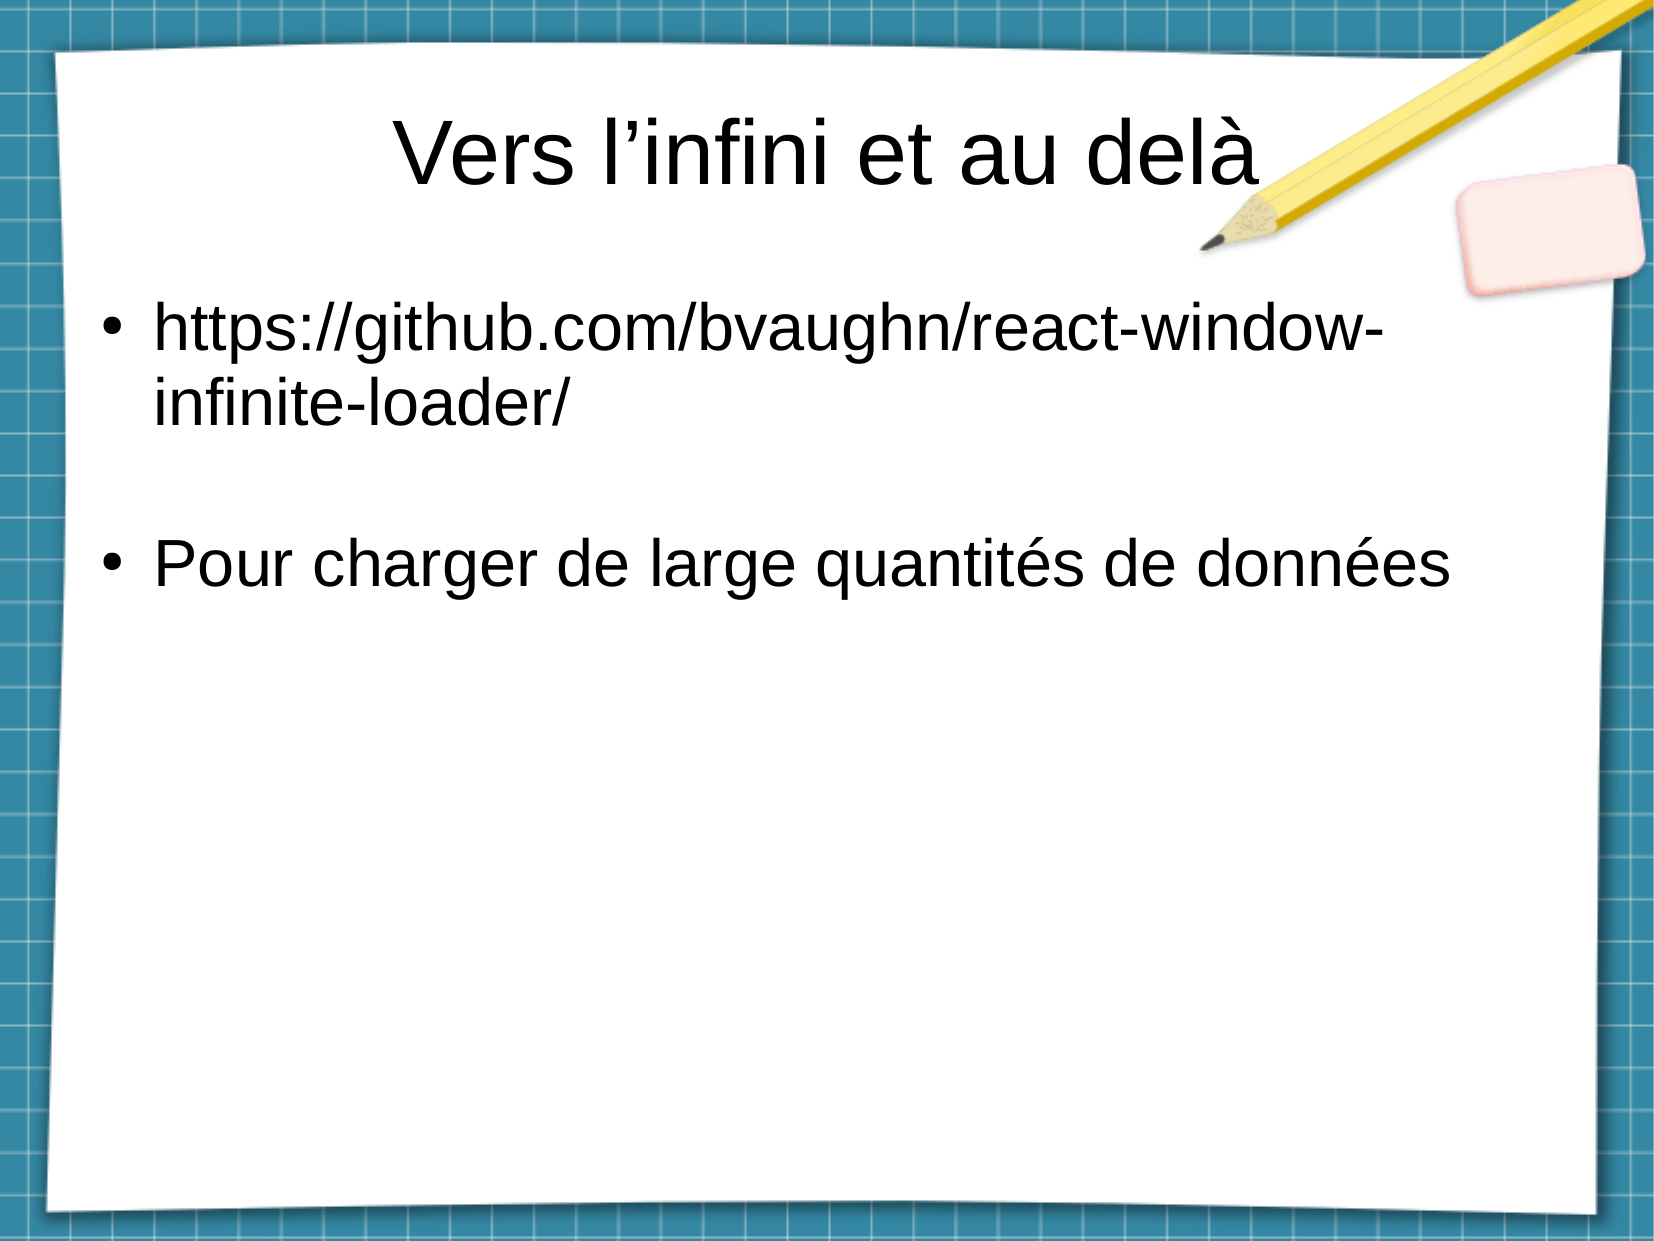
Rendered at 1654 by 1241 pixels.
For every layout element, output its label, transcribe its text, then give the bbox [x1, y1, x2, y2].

list Pour charger de large quantités de données [82, 526, 1571, 697]
picture [0, 0, 1654, 1241]
list https://github.com/bvaughn/react-window-infinite-loader/ [82, 290, 1571, 461]
title Vers l’infini et au delà [82, 49, 1571, 257]
